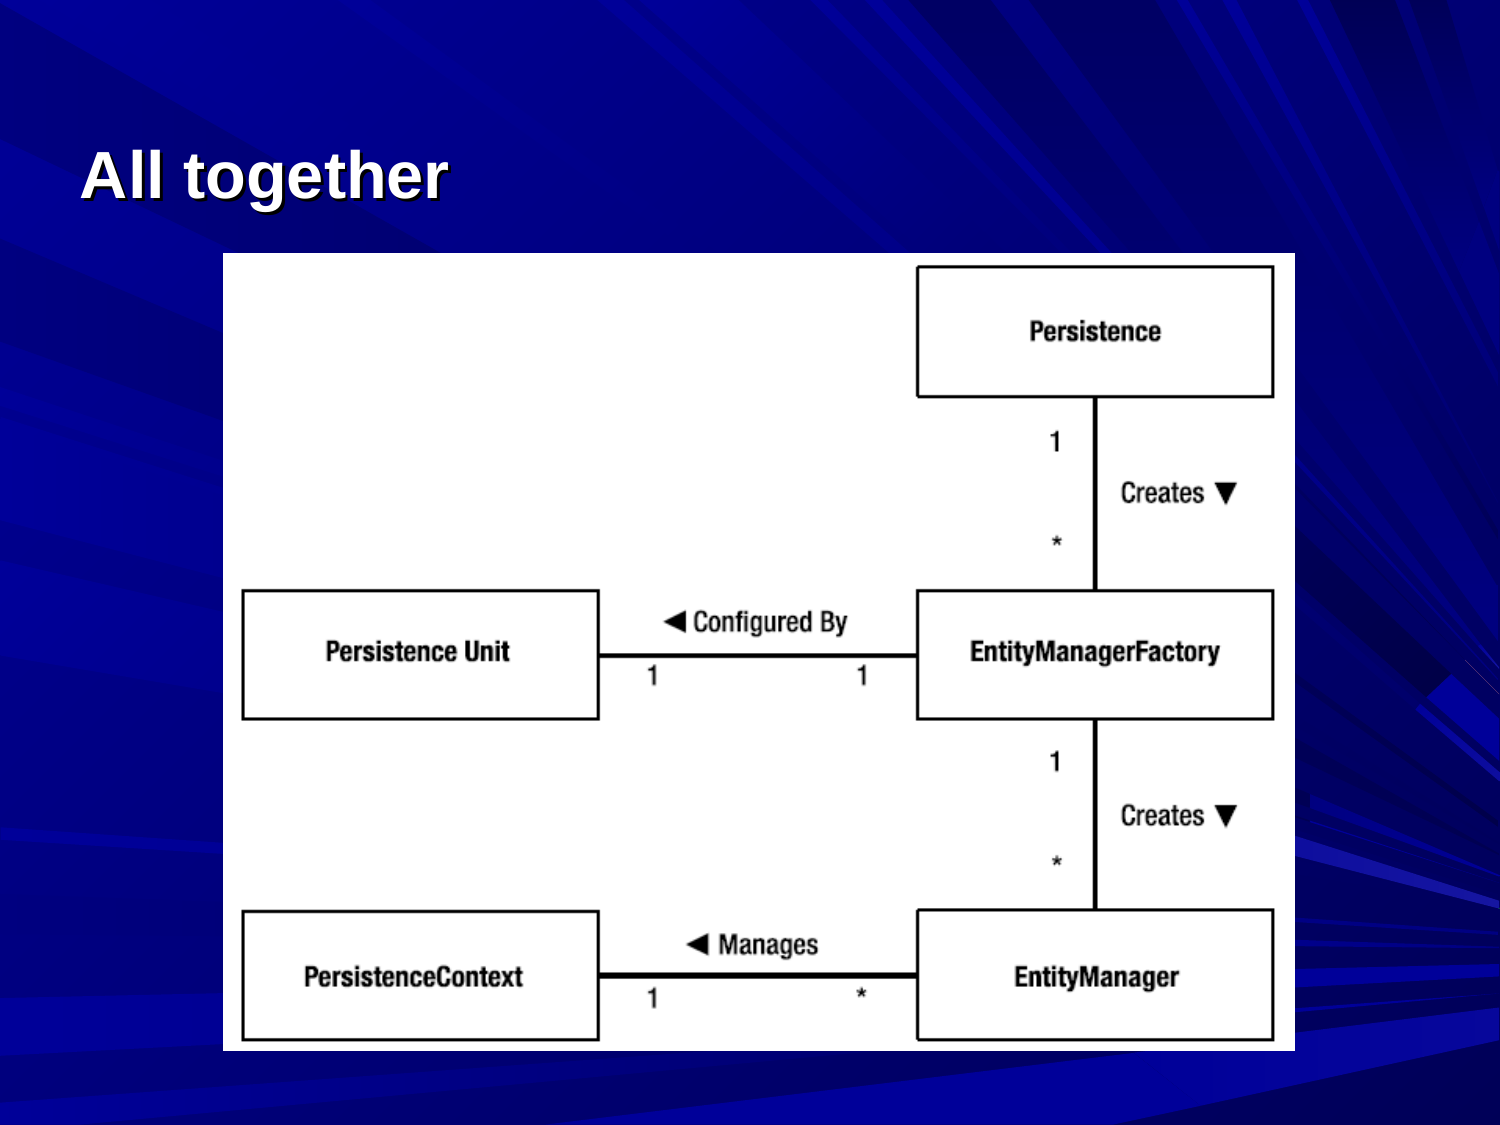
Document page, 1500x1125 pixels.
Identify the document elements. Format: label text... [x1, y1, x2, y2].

title All together [65, 98, 1416, 325]
picture [223, 253, 1295, 1051]
